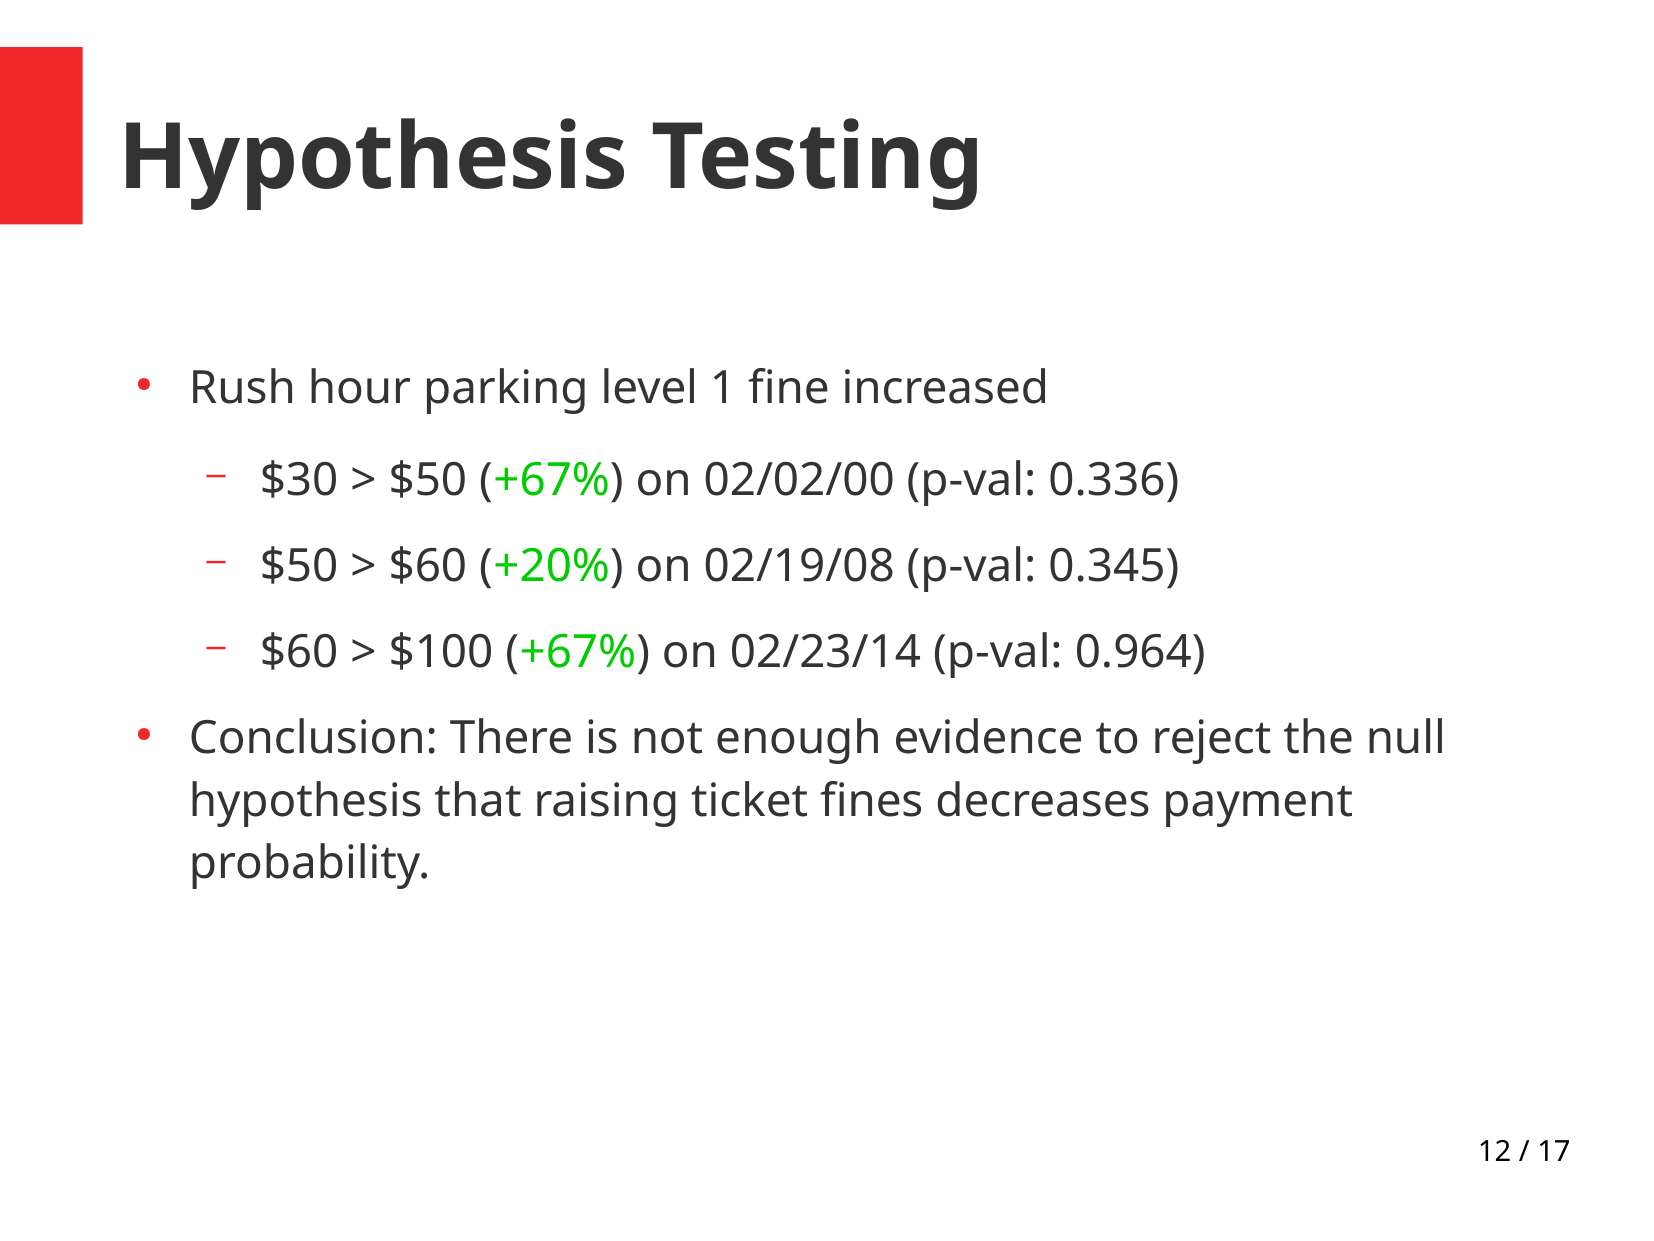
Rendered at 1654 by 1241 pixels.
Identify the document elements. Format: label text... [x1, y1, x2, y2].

title Hypothesis Testing [118, 49, 1571, 257]
list Rush hour parking level 1 fine increased $30 > $50 (+67%) on 02/02/00 (p-val: 0.336) $50 > $60 (+20%) on 02/19/08 (p-val: 0.345) $60 > $100 (+67%) on 02/23/14 (p-val: 0.964) Conclusion: There is not enough evidence to reject the null hypothesis that raising ticket fines decreases payment probability. [118, 354, 1536, 1074]
